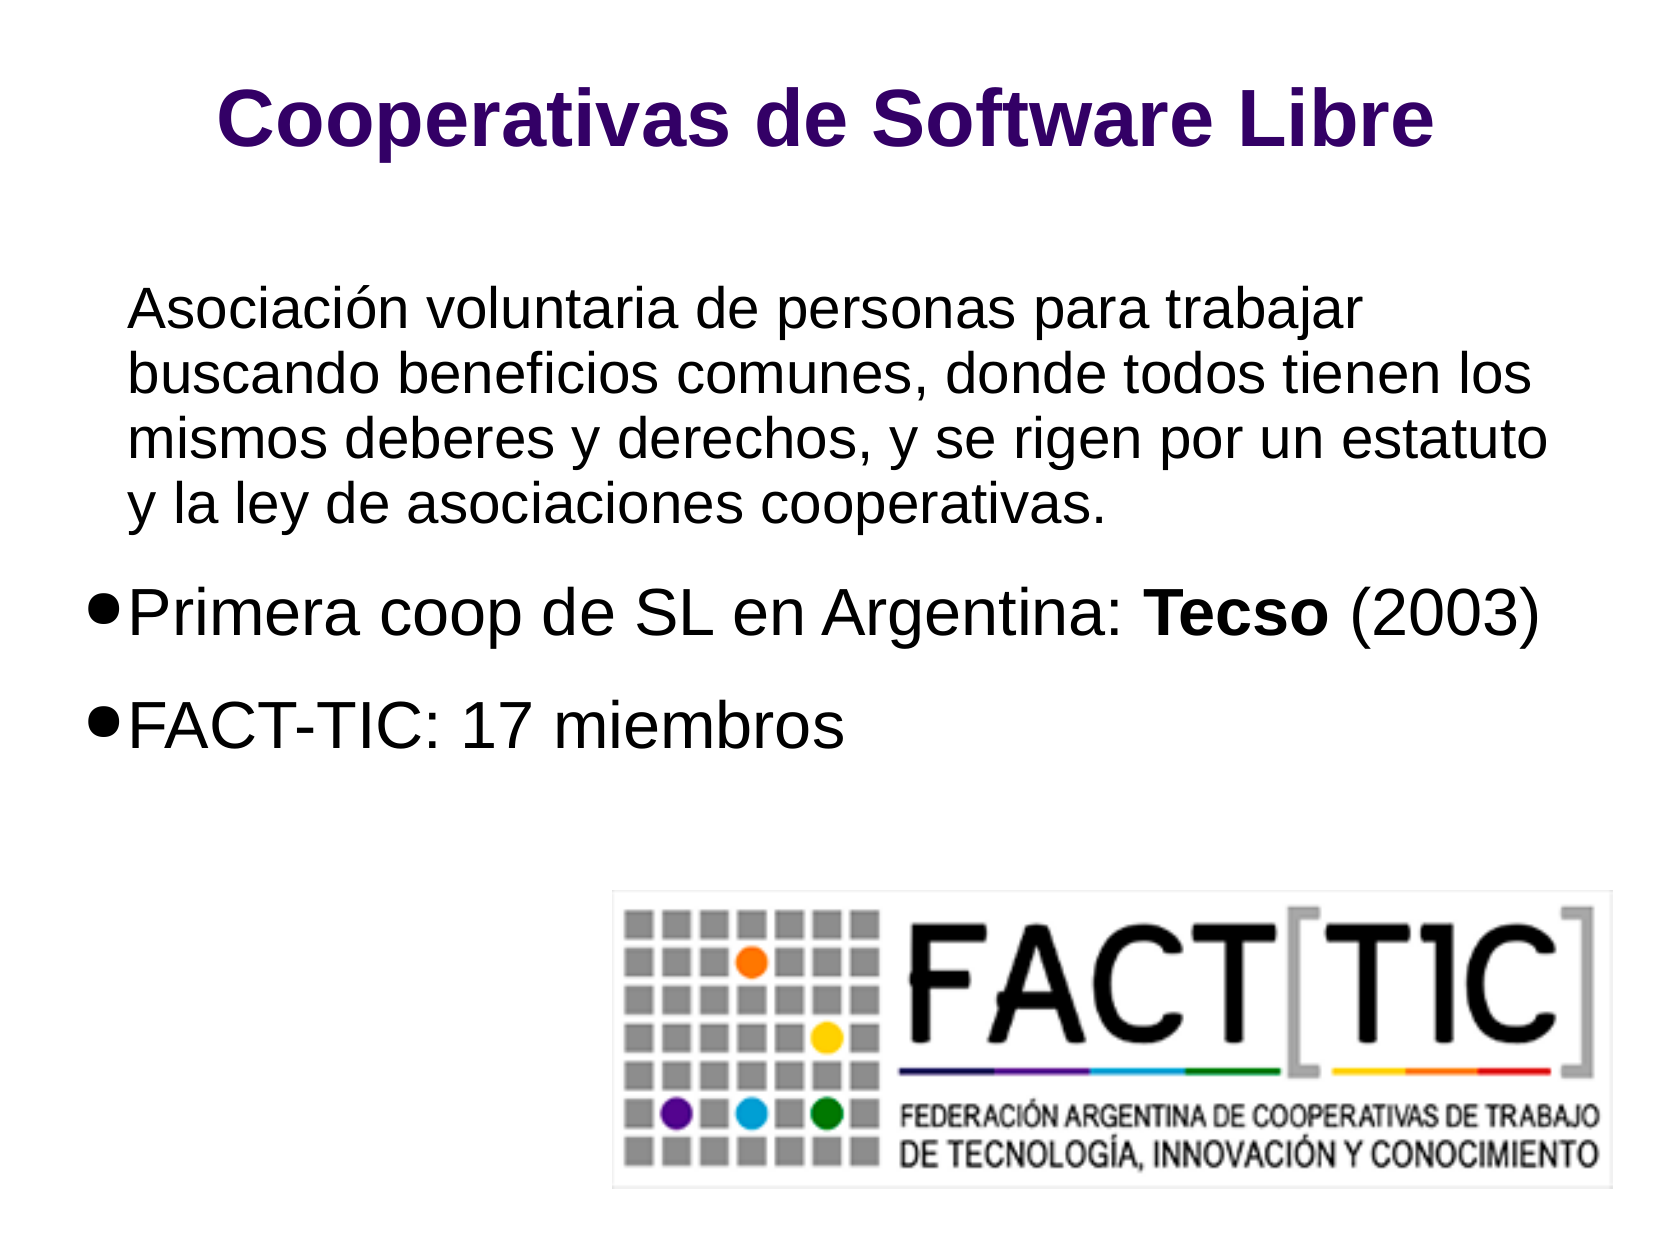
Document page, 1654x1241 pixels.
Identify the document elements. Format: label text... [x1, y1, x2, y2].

subtitle Asociación voluntaria de personas para trabajar buscando beneficios comunes, donde todos tienen los mismos deberes y derechos, y se rigen por un estatuto y la ley de asociaciones cooperativas. Primera coop de SL en Argentina: Tecso (2003) FACT-TIC: 17 miembros [82, 200, 1570, 938]
picture [612, 890, 1613, 1189]
title Cooperativas de Software Libre [82, 14, 1571, 222]
